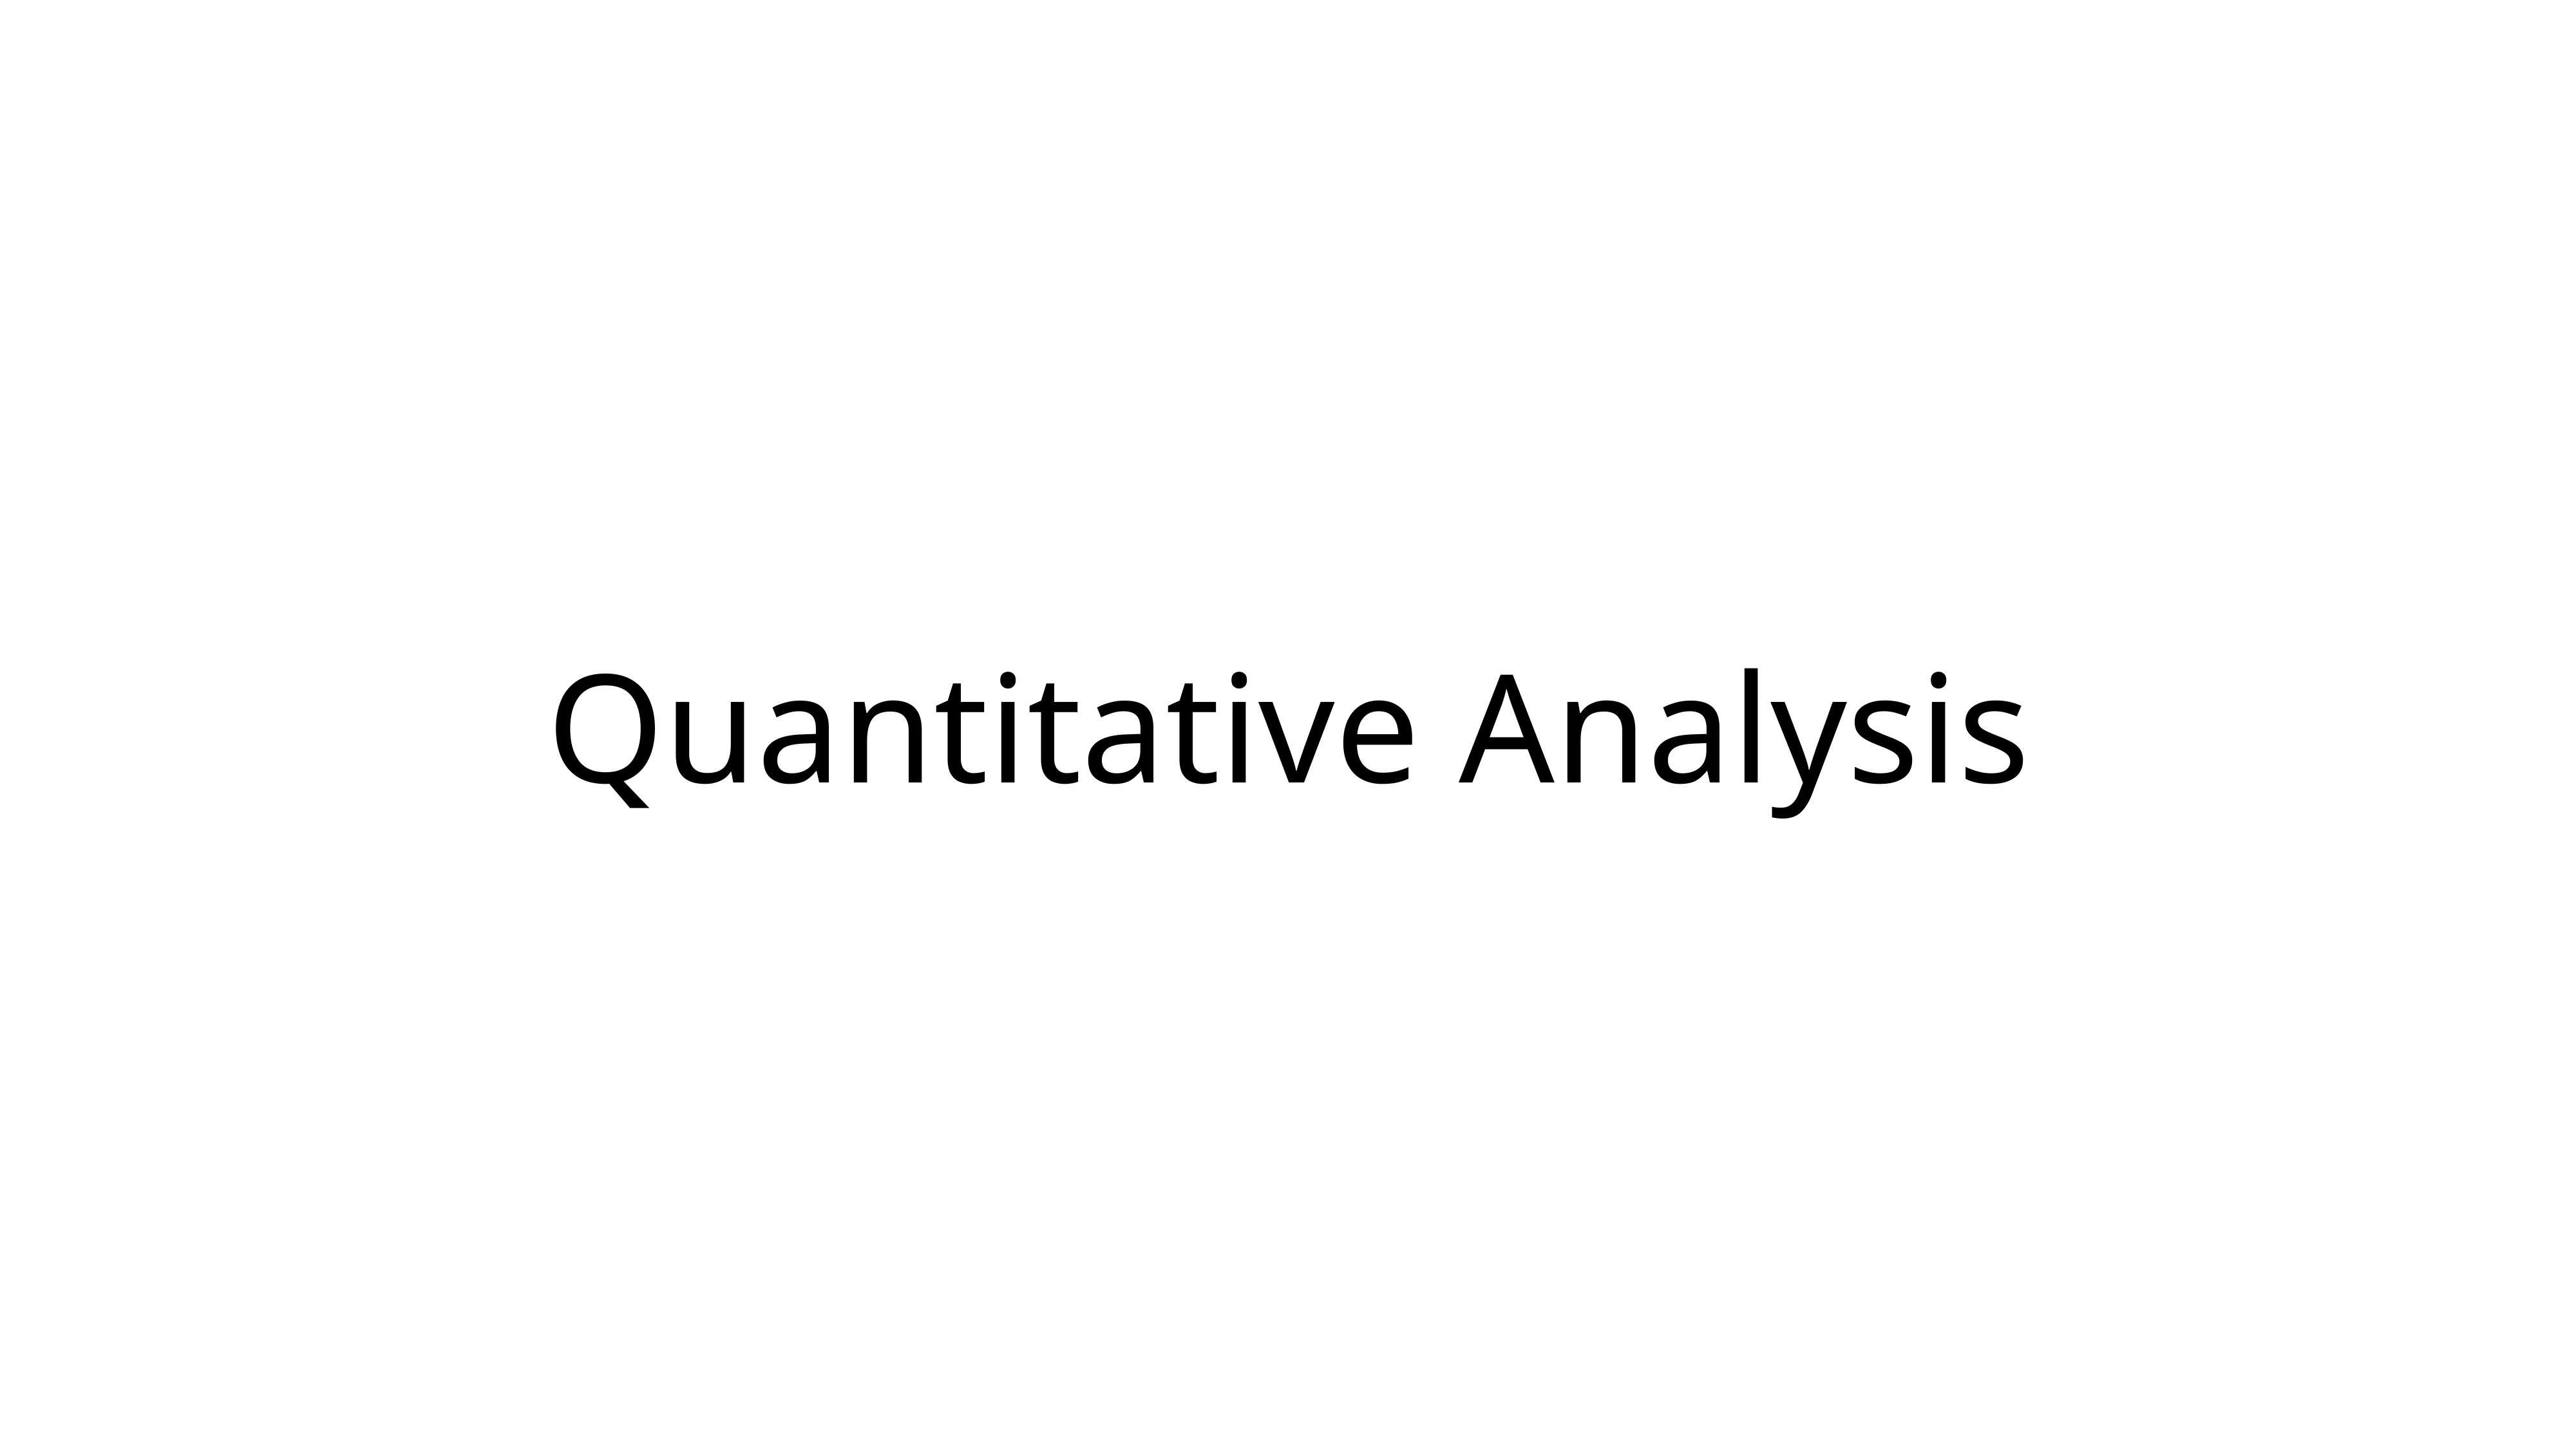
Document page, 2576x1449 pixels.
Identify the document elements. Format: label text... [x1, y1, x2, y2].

text_box Quantitative Analysis [252, 478, 2325, 971]
